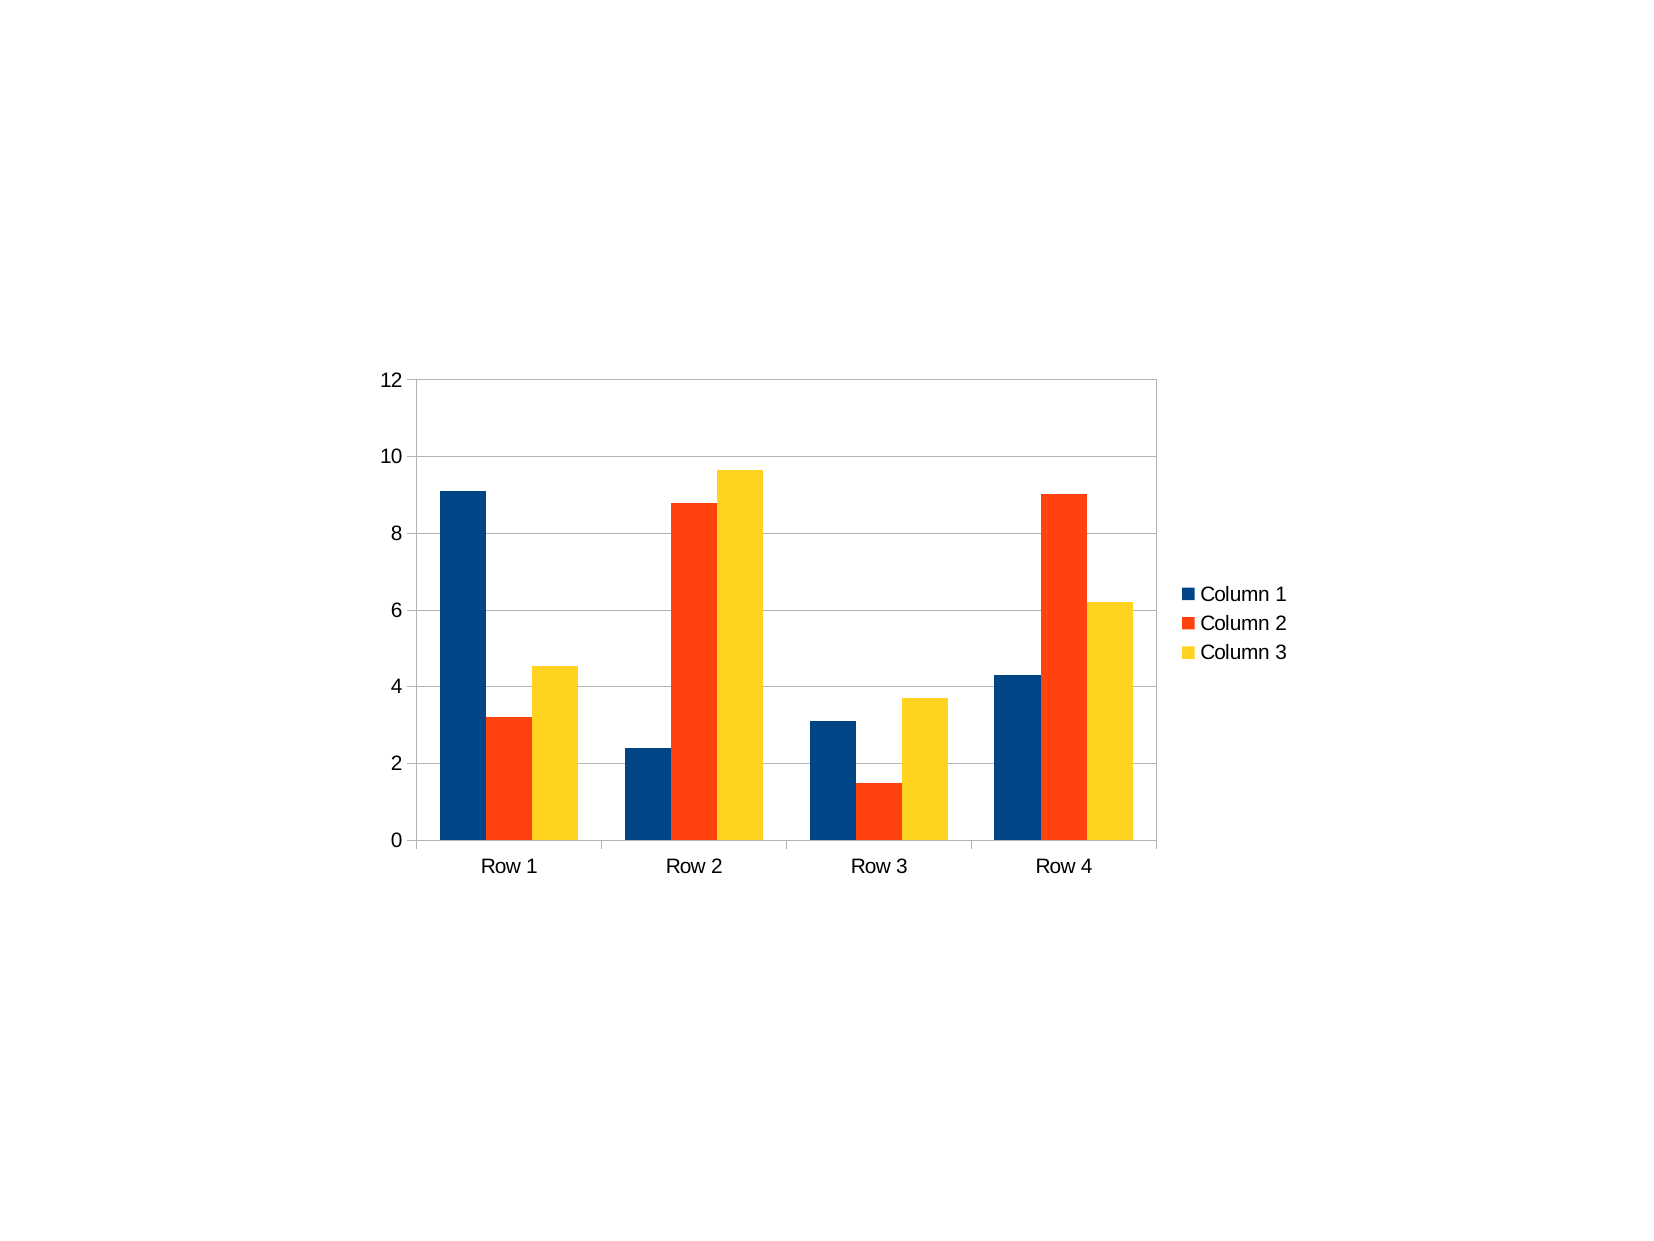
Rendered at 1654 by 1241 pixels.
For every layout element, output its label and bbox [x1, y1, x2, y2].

chart [360, 357, 1306, 890]
